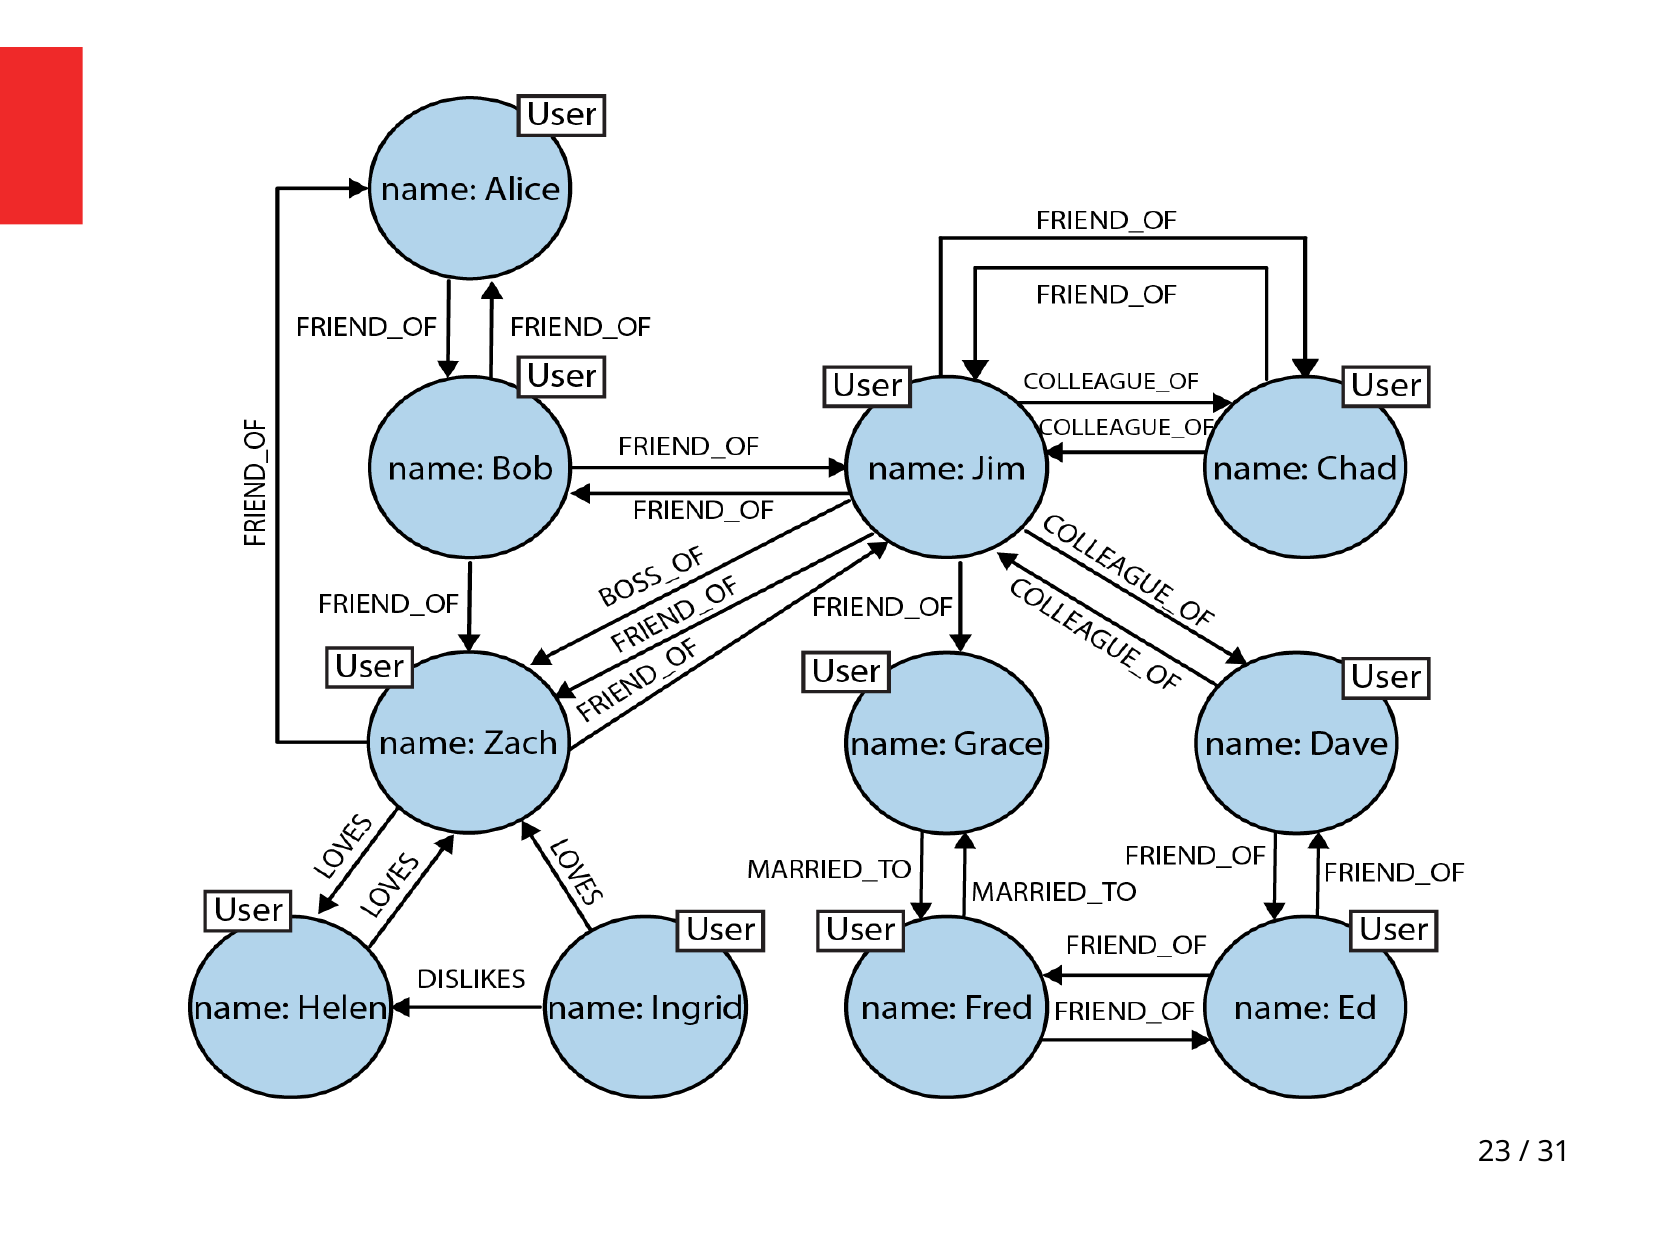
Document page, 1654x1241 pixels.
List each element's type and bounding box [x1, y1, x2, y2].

picture [188, 94, 1465, 1099]
